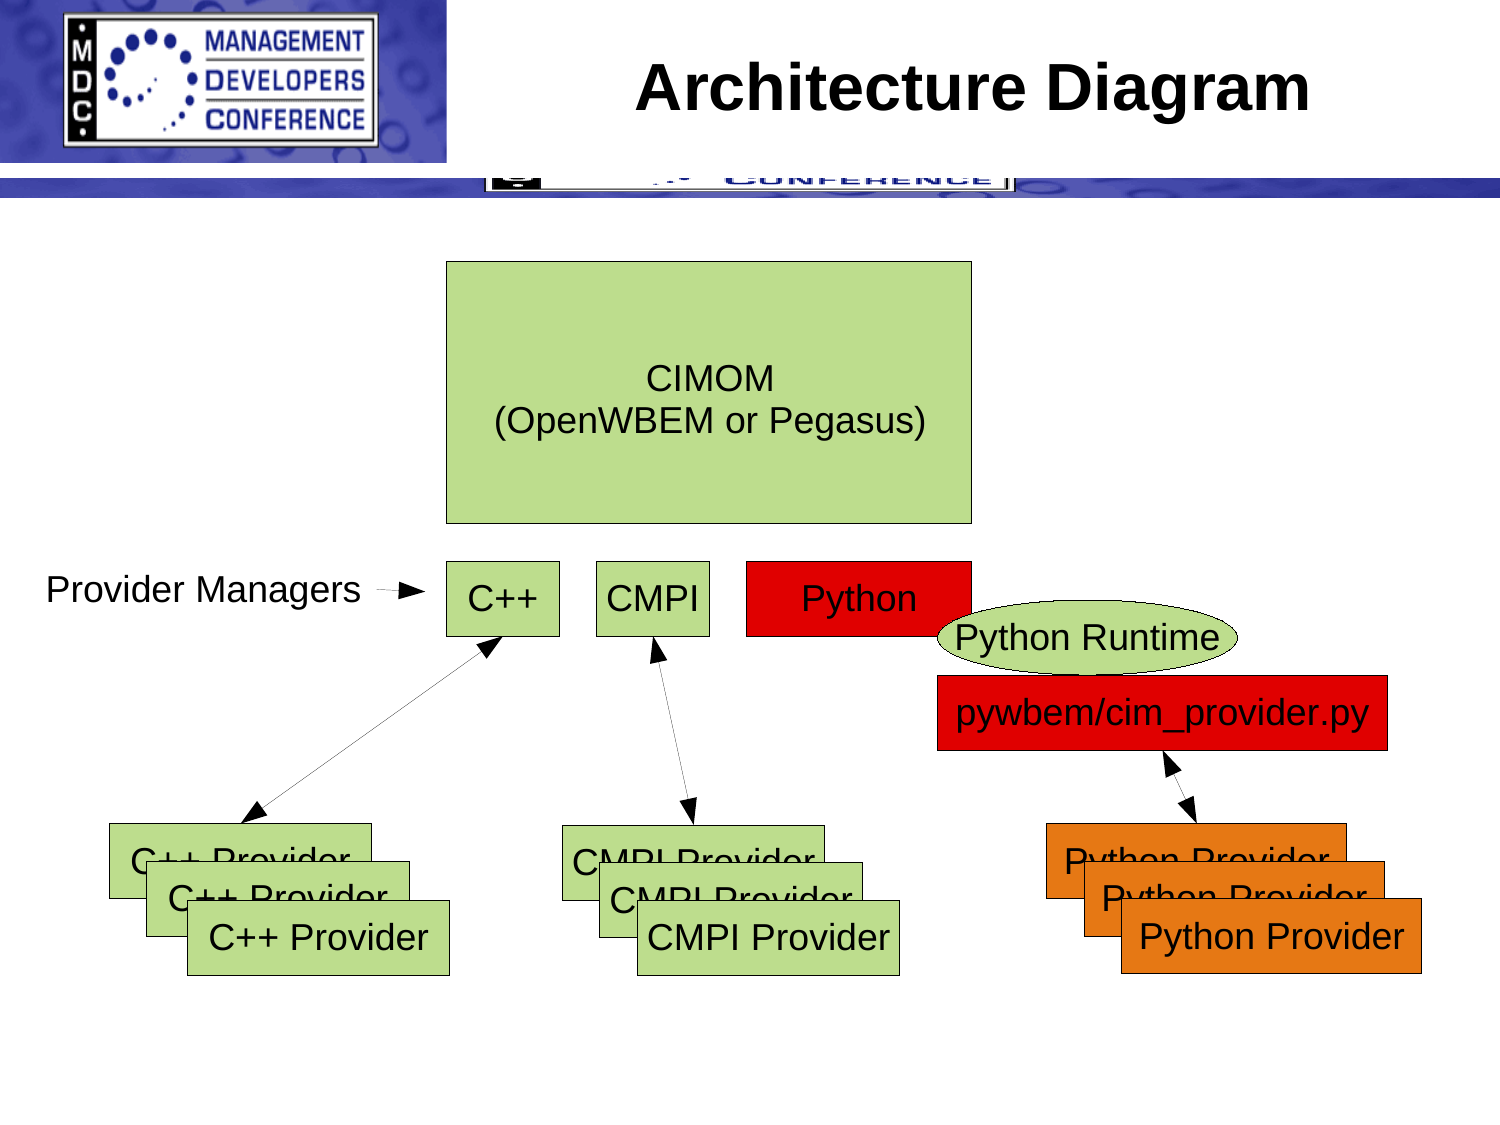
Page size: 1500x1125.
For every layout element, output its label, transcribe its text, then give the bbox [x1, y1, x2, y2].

text_box pywbem/cim_provider.py [937, 675, 1388, 751]
text_box Python Provider [1046, 823, 1347, 899]
text_box C++ Provider [109, 823, 372, 899]
text_box Python Runtime [937, 600, 1238, 675]
text_box CIMOM (OpenWBEM or Pegasus) [479, 349, 942, 449]
text_box C++ Provider [187, 900, 450, 976]
text_box CMPI [596, 561, 710, 637]
text_box Python [746, 561, 972, 637]
text_box Python Provider [1121, 898, 1422, 974]
picture [0, 178, 1500, 198]
title Architecture Diagram [447, 0, 1500, 176]
text_box Python Provider [1084, 861, 1385, 937]
picture [0, 0, 447, 163]
text_box CMPI Provider [599, 862, 863, 938]
text_box C++ [446, 561, 560, 637]
text_box C++ Provider [146, 861, 410, 937]
text_box Provider Managers [30, 561, 377, 618]
text_box CMPI Provider [562, 825, 825, 901]
text_box CMPI Provider [637, 900, 900, 976]
text_box [446, 261, 972, 524]
